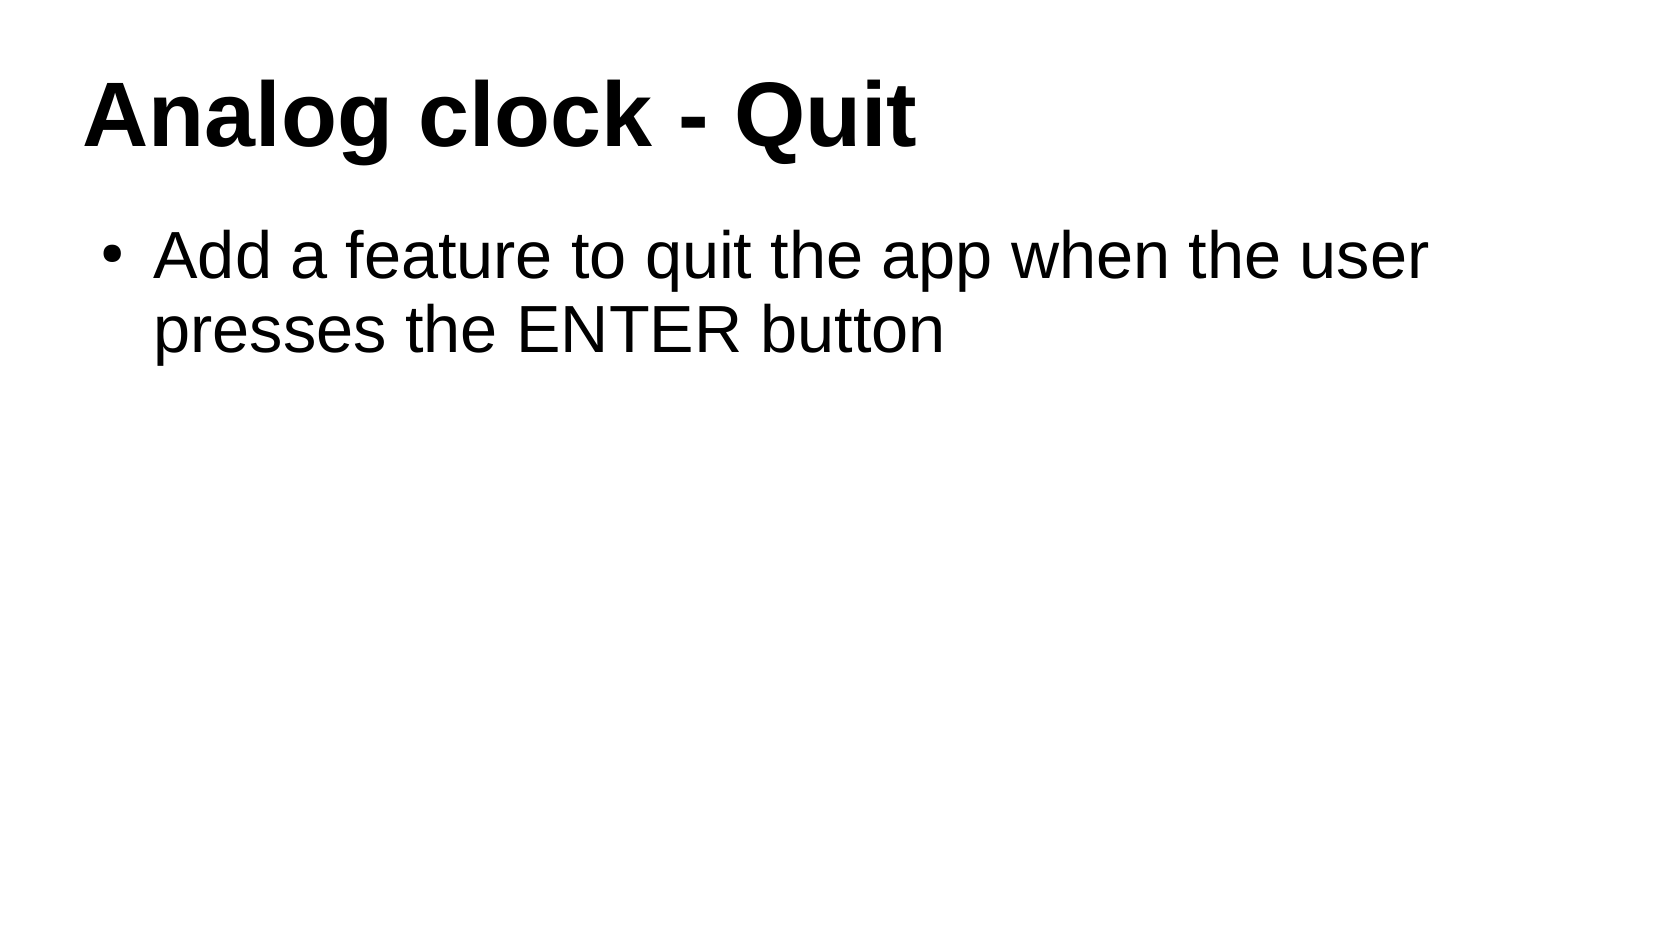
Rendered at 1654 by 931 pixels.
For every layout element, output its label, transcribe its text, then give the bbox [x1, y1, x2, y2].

list Add a feature to quit the app when the user presses the ENTER button [82, 217, 1571, 758]
title Analog clock - Quit [82, 37, 1571, 193]
